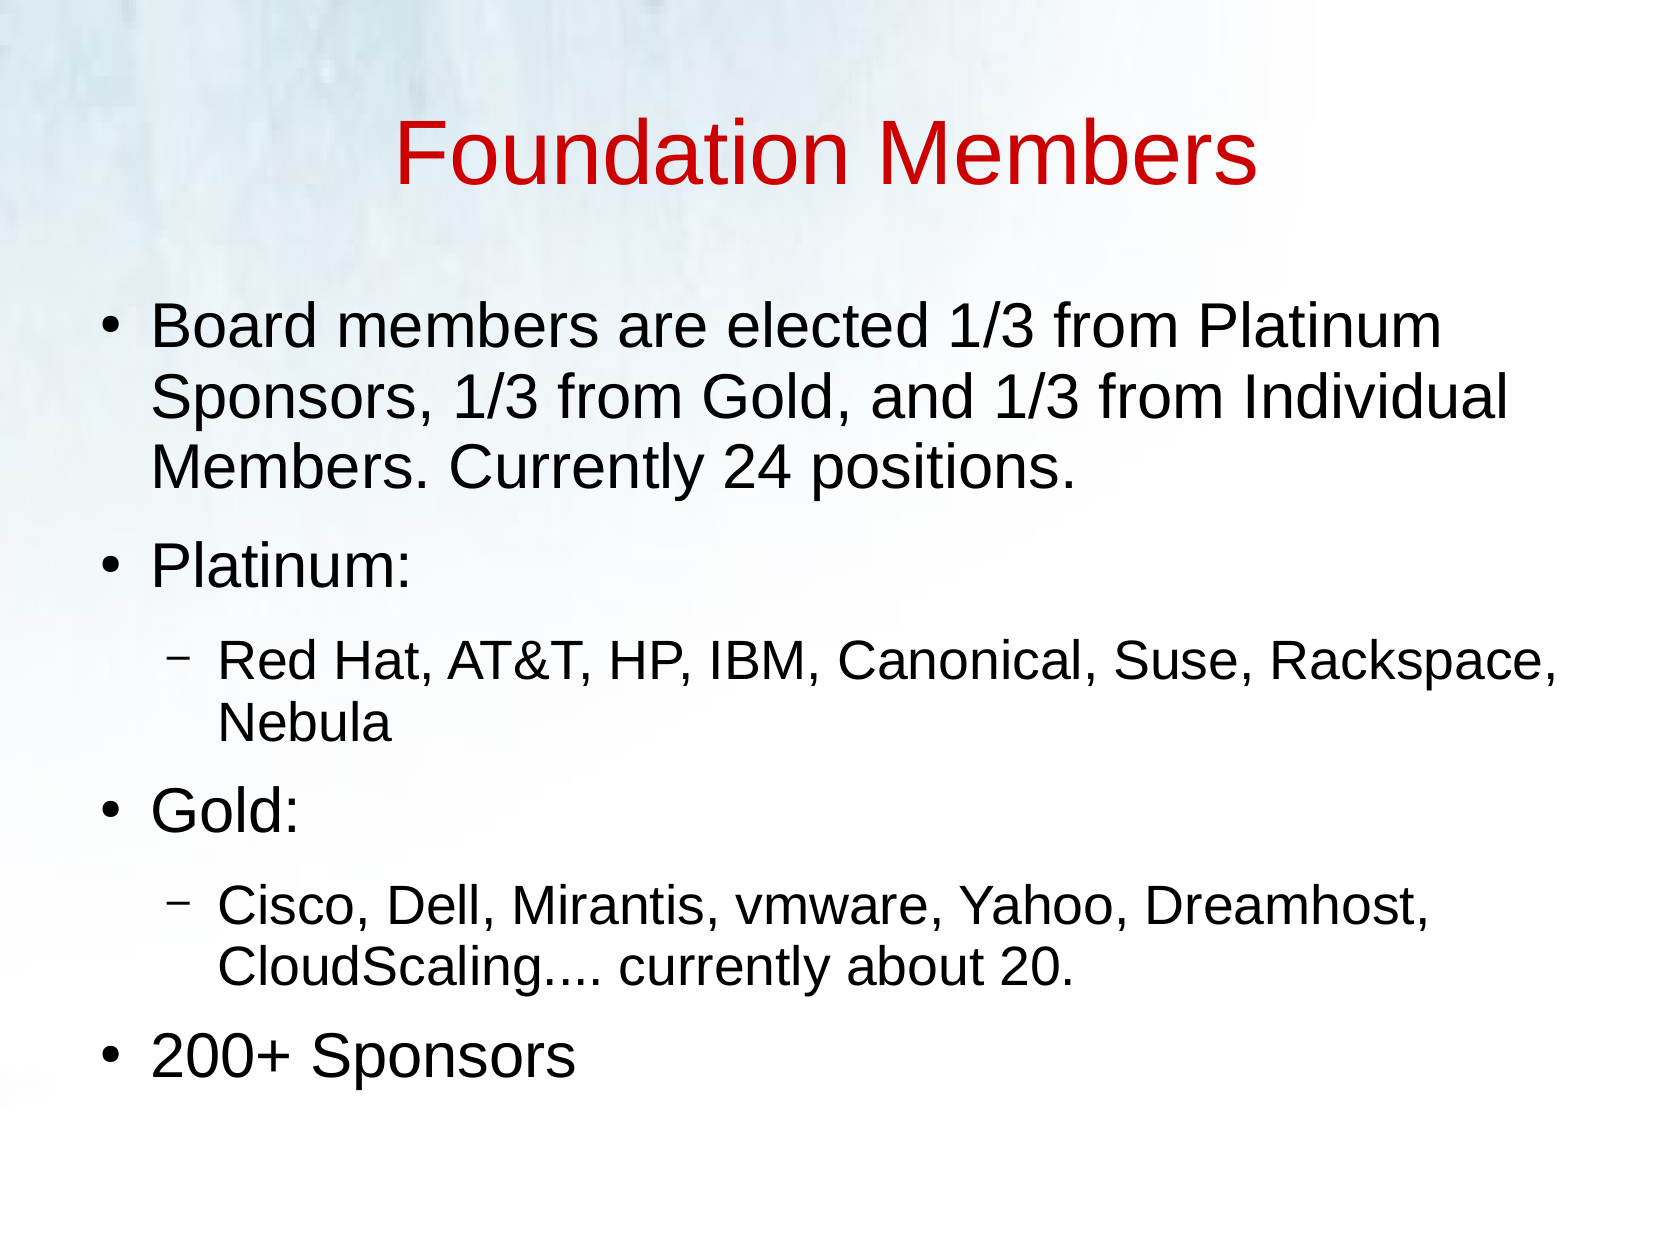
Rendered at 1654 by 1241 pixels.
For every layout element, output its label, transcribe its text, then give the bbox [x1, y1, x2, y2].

picture [0, 0, 1654, 1241]
title Foundation Members [82, 49, 1571, 257]
list Board members are elected 1/3 from Platinum Sponsors, 1/3 from Gold, and 1/3 from Individual Members. Currently 24 positions. Platinum: Red Hat, AT&T, HP, IBM, Canonical, Suse, Rackspace, Nebula Gold: Cisco, Dell, Mirantis, vmware, Yahoo, Dreamhost, CloudScaling.... currently about 20. 200+ Sponsors [82, 290, 1571, 1099]
